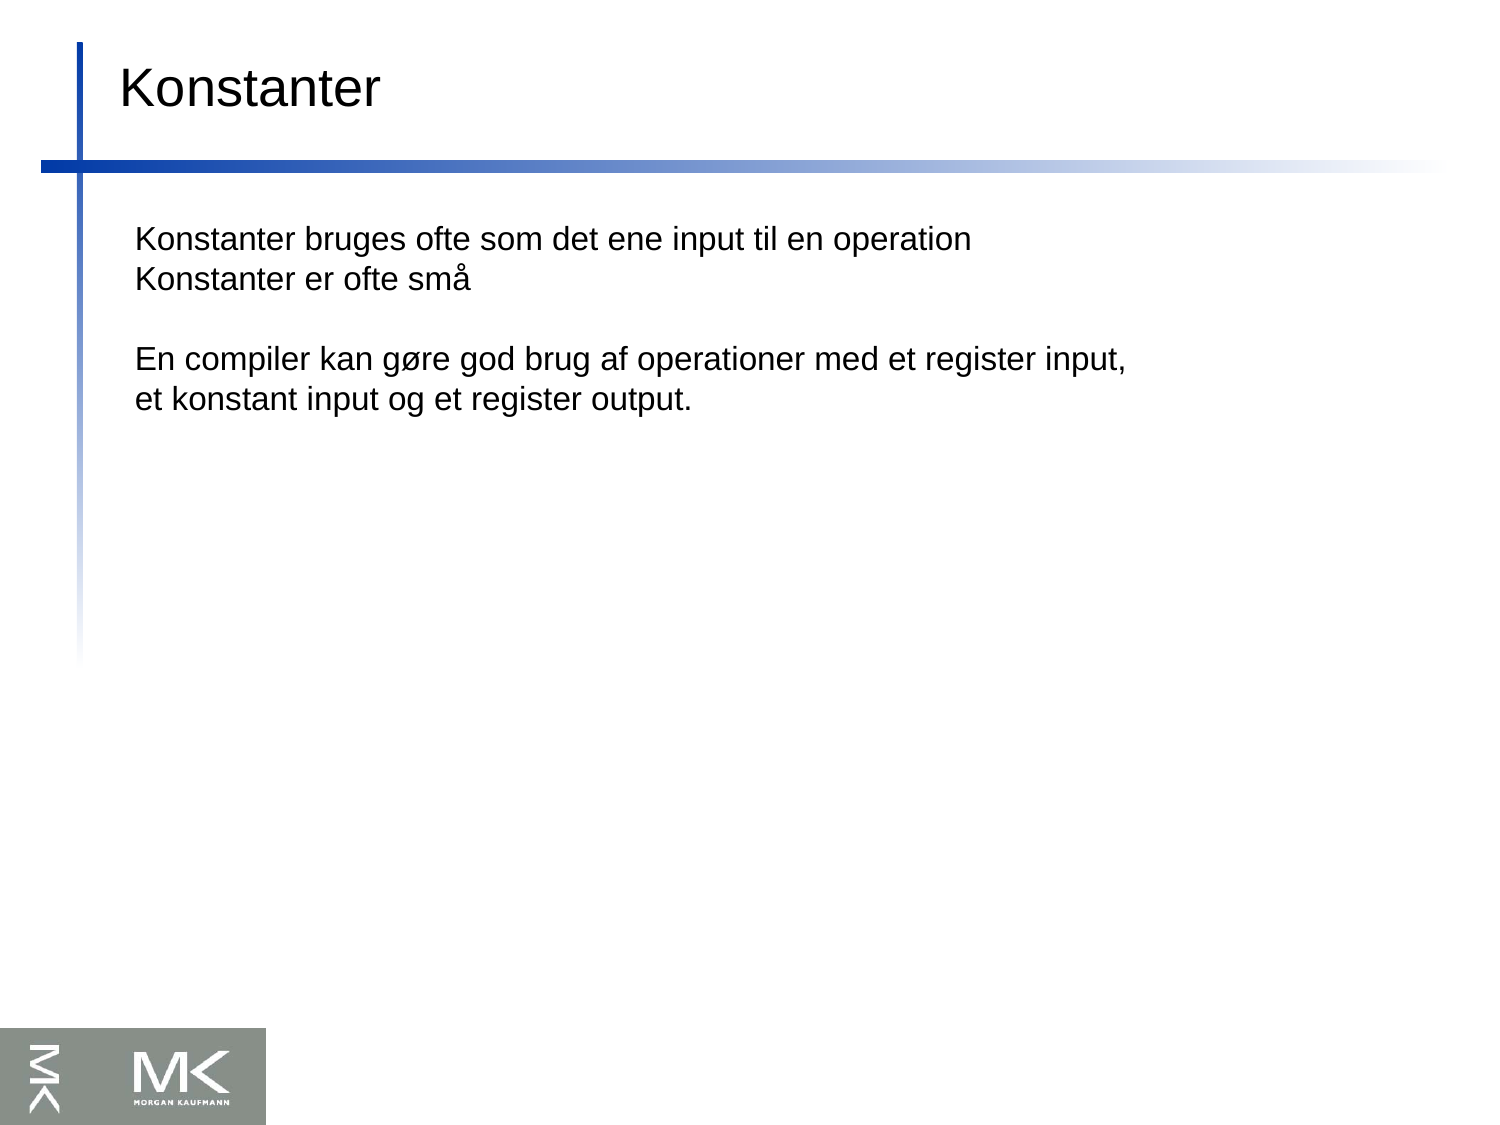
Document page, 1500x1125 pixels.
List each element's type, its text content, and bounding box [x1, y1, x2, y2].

text_box Konstanter [105, 45, 398, 125]
text_box Konstanter bruges ofte som det ene input til en operation Konstanter er ofte små En compiler kan gøre god brug af operationer med et register input, et konstant input og et register output. [120, 210, 1144, 425]
picture [0, 1028, 266, 1125]
